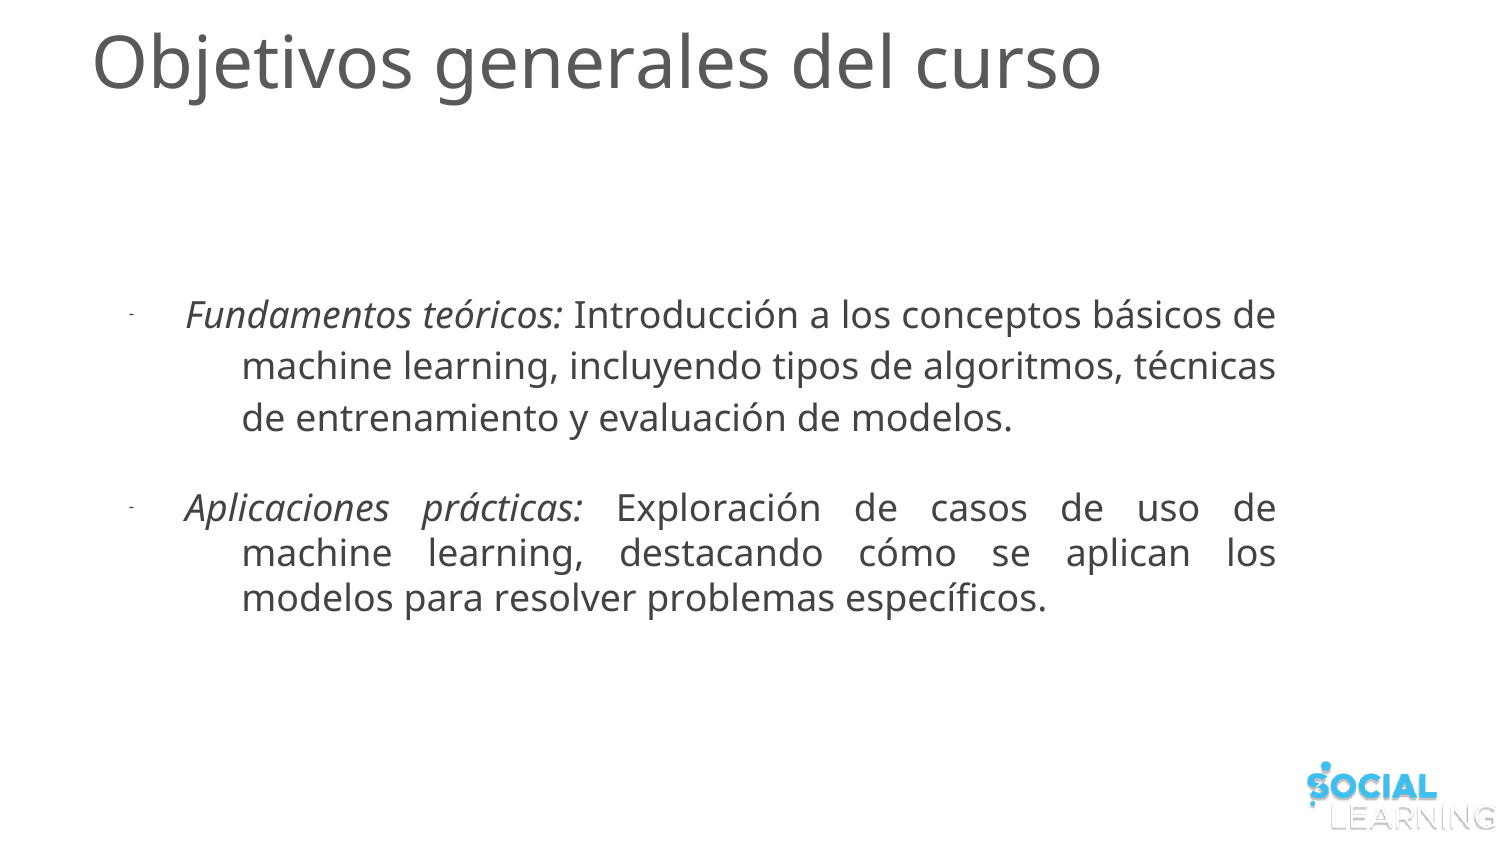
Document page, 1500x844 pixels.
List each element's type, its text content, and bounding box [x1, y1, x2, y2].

text_box Objetivos generales del curso [76, 0, 1281, 142]
picture [1301, 744, 1500, 844]
text_box Fundamentos teóricos: Introducción a los conceptos básicos de machine learning, incluyendo tipos de algoritmos, técnicas de entrenamiento y evaluación de modelos. Aplicaciones prácticas: Exploración de casos de uso de machine learning, destacando cómo se aplican los modelos para resolver problemas específicos. [76, 268, 1293, 691]
